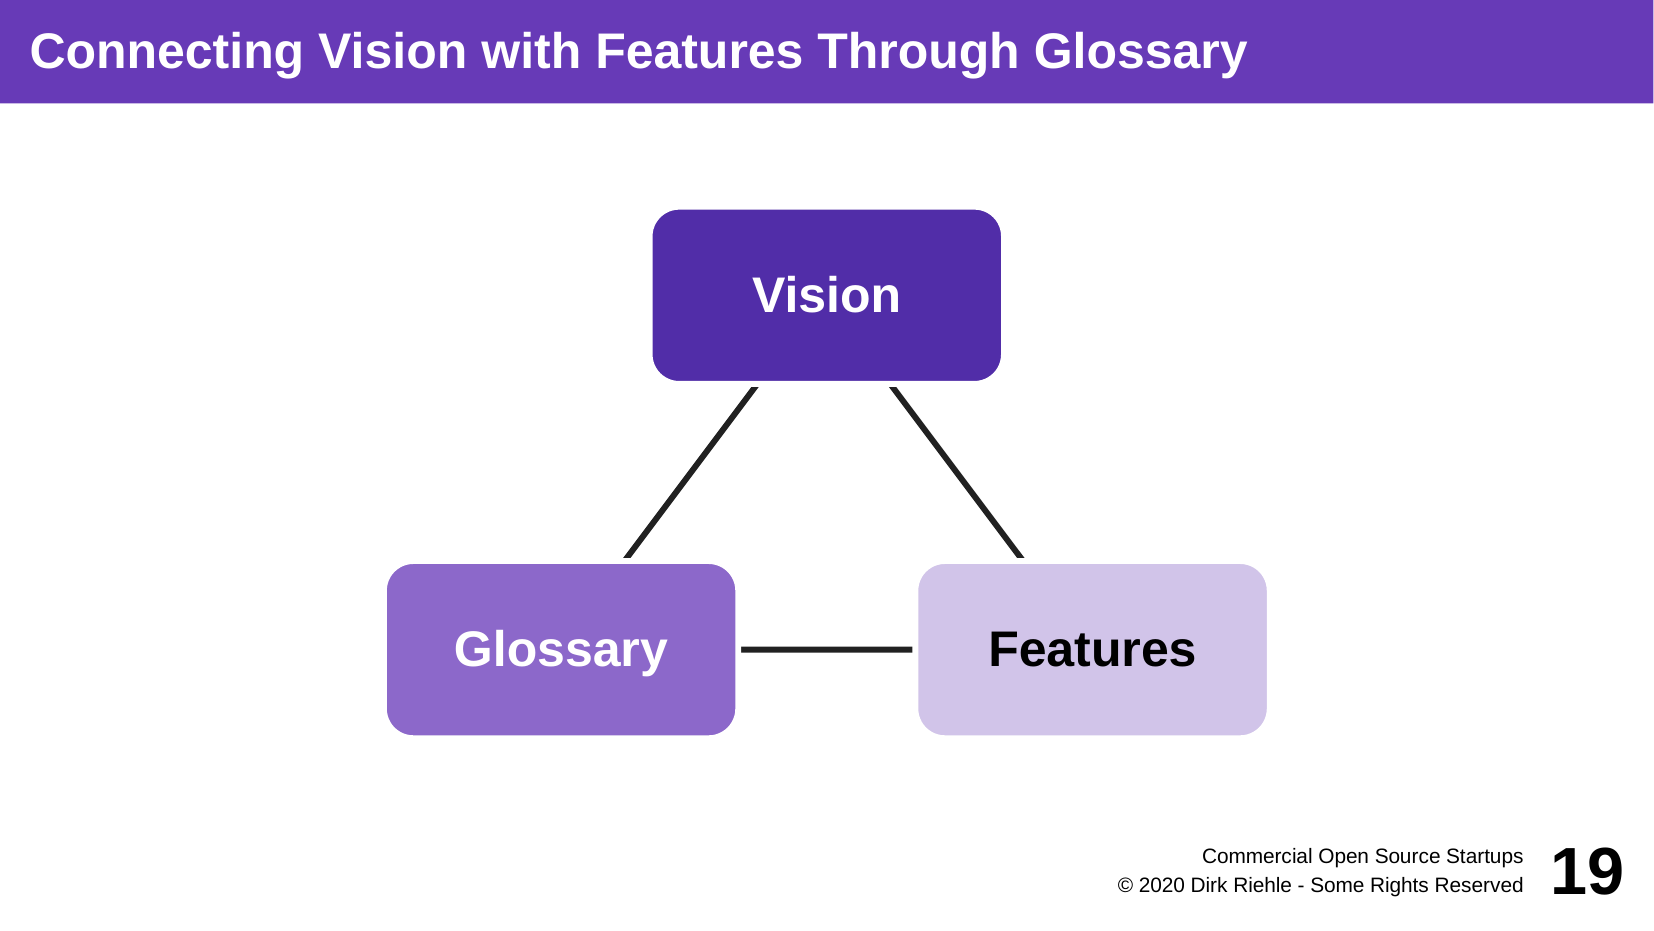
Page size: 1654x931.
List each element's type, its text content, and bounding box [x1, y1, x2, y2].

text_box Glossary [383, 561, 739, 739]
text_box Features [915, 561, 1270, 739]
text_box Vision [649, 206, 1004, 384]
title Connecting Vision with Features Through Glossary [0, 0, 1654, 104]
